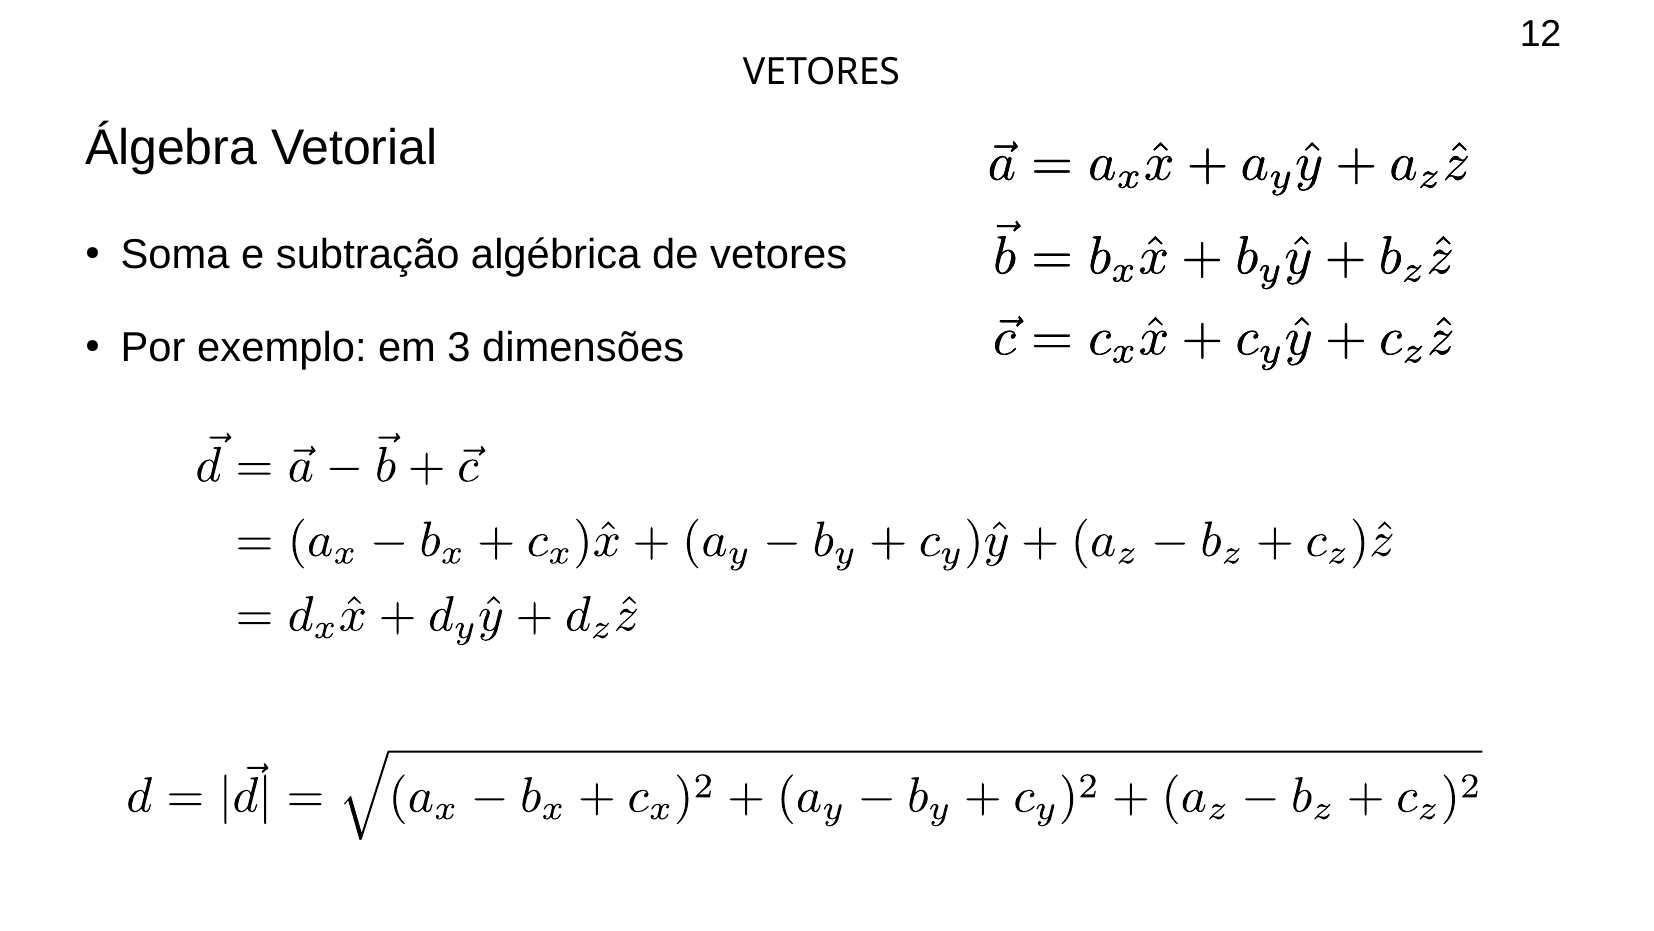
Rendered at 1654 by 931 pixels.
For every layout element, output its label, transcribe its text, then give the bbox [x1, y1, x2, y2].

picture [984, 141, 1468, 371]
text_box <number> [1505, 4, 1654, 75]
text_box VETORES [728, 11, 937, 93]
picture [126, 750, 1483, 841]
text_box Álgebra Vetorial Soma e subtração algébrica de vetores Por exemplo: em 3 dimensões [70, 112, 1613, 378]
picture [195, 432, 1393, 646]
